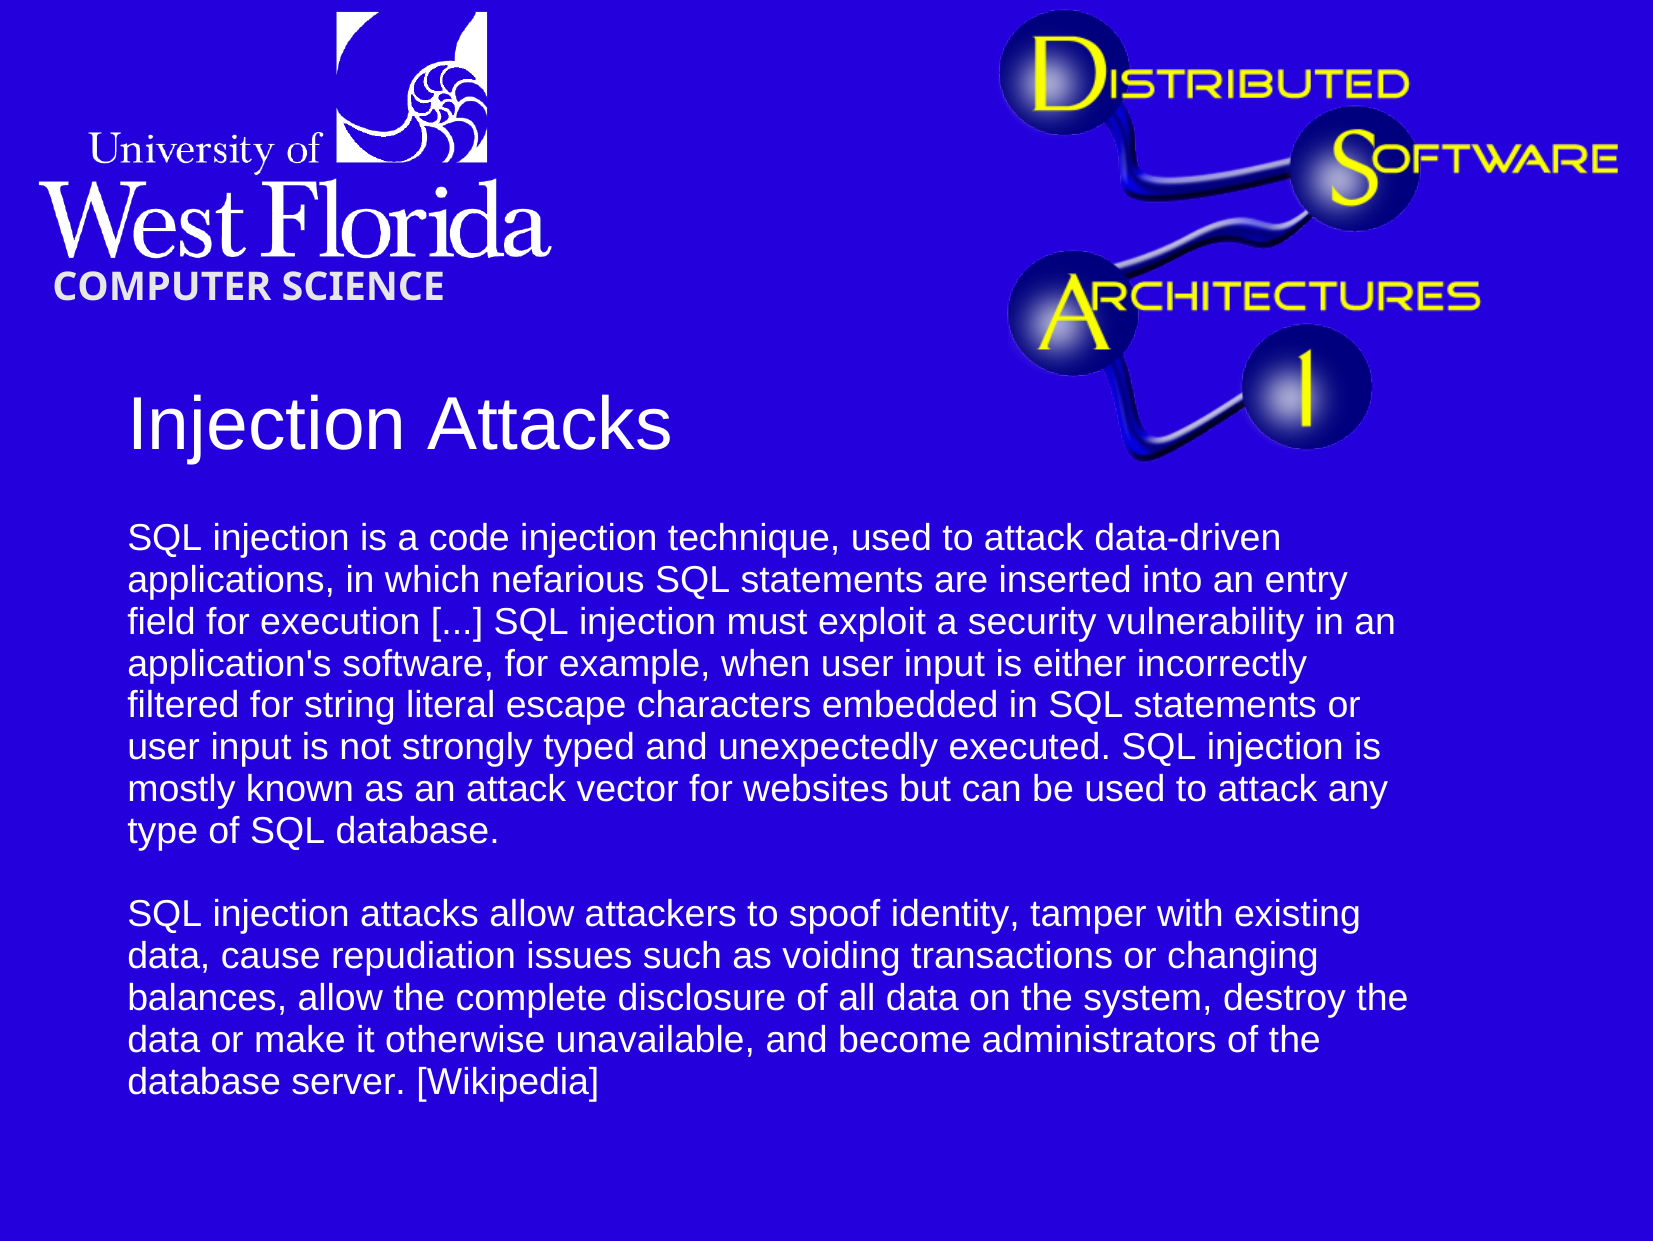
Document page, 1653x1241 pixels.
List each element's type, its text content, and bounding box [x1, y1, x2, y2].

text_box Injection Attacks SQL injection is a code injection technique, used to attack data-driven applications, in which nefarious SQL statements are inserted into an entry field for execution [...] SQL injection must exploit a security vulnerability in an application's software, for example, when user input is either incorrectly filtered for string literal escape characters embedded in SQL statements or user input is not strongly typed and unexpectedly executed. SQL injection is mostly known as an attack vector for websites but can be used to attack any type of SQL database. SQL injection attacks allow attackers to spoof identity, tamper with existing data, cause repudiation issues such as voiding transactions or changing balances, allow the complete disclosure of all data on the system, destroy the data or make it otherwise unavailable, and become administrators of the database server. [Wikipedia] [112, 375, 1426, 726]
text_box COMPUTER SCIENCE [37, 262, 563, 316]
picture [37, 0, 559, 262]
picture [910, 0, 1653, 506]
